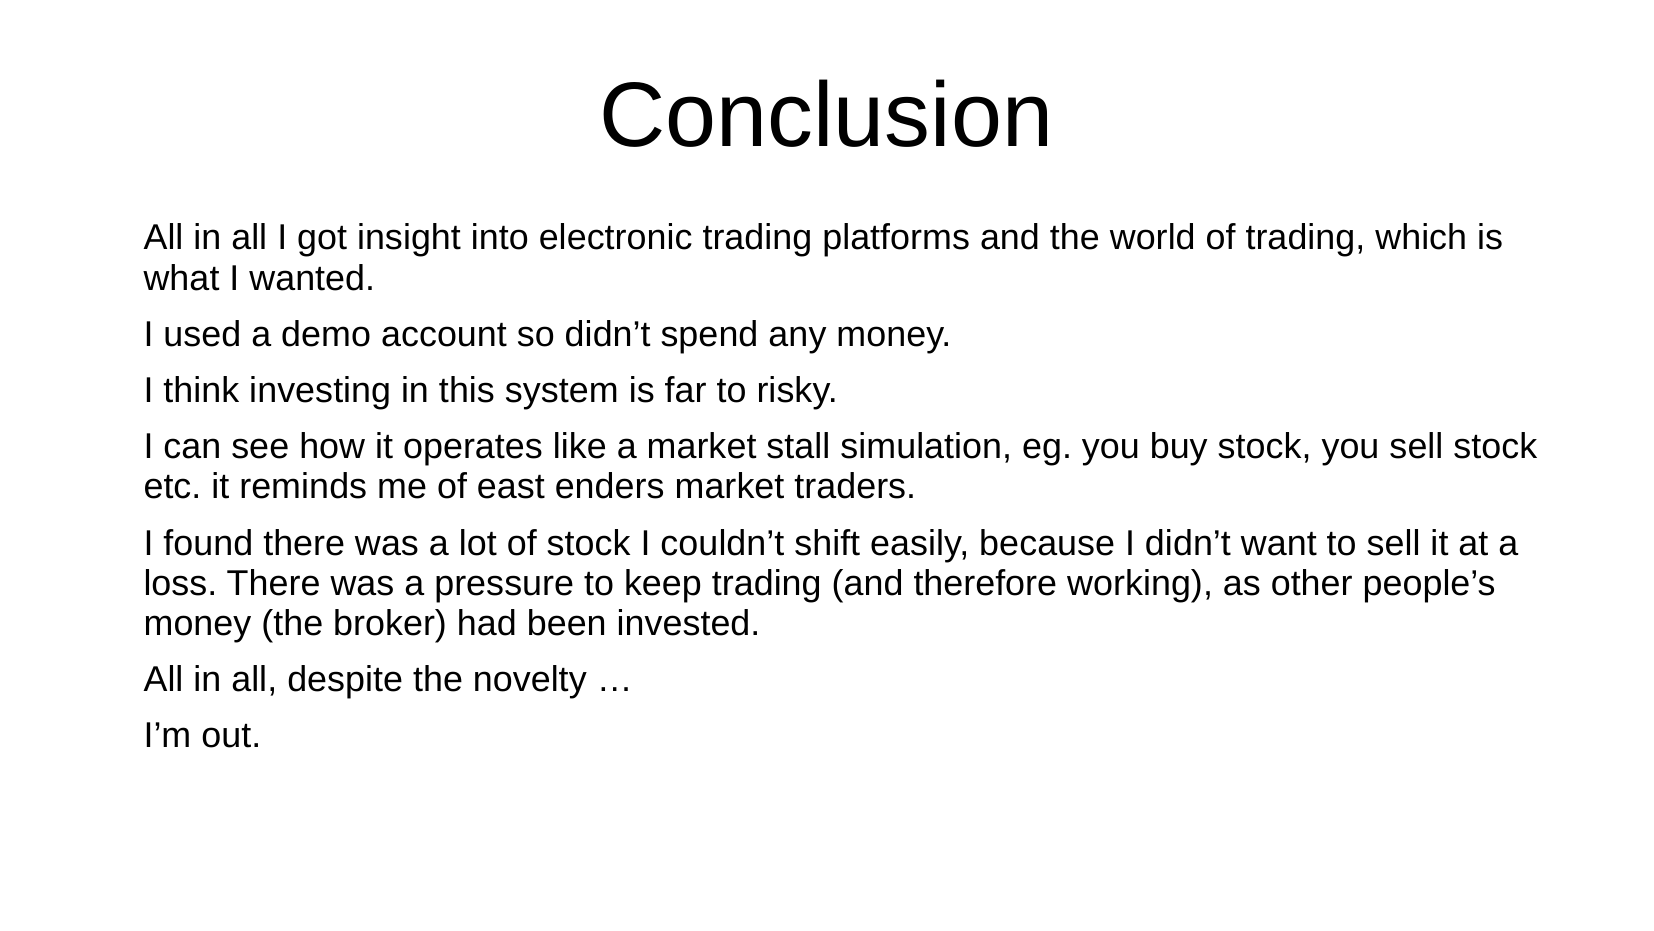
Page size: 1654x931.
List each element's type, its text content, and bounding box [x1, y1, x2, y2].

title Conclusion [82, 37, 1571, 193]
list All in all I got insight into electronic trading platforms and the world of trading, which is what I wanted. I used a demo account so didn’t spend any money. I think investing in this system is far to risky. I can see how it operates like a market stall simulation, eg. you buy stock, you sell stock etc. it reminds me of east enders market traders. I found there was a lot of stock I couldn’t shift easily, because I didn’t want to sell it at a loss. There was a pressure to keep trading (and therefore working), as other people’s money (the broker) had been invested. All in all, despite the novelty … I’m out. [82, 217, 1571, 757]
